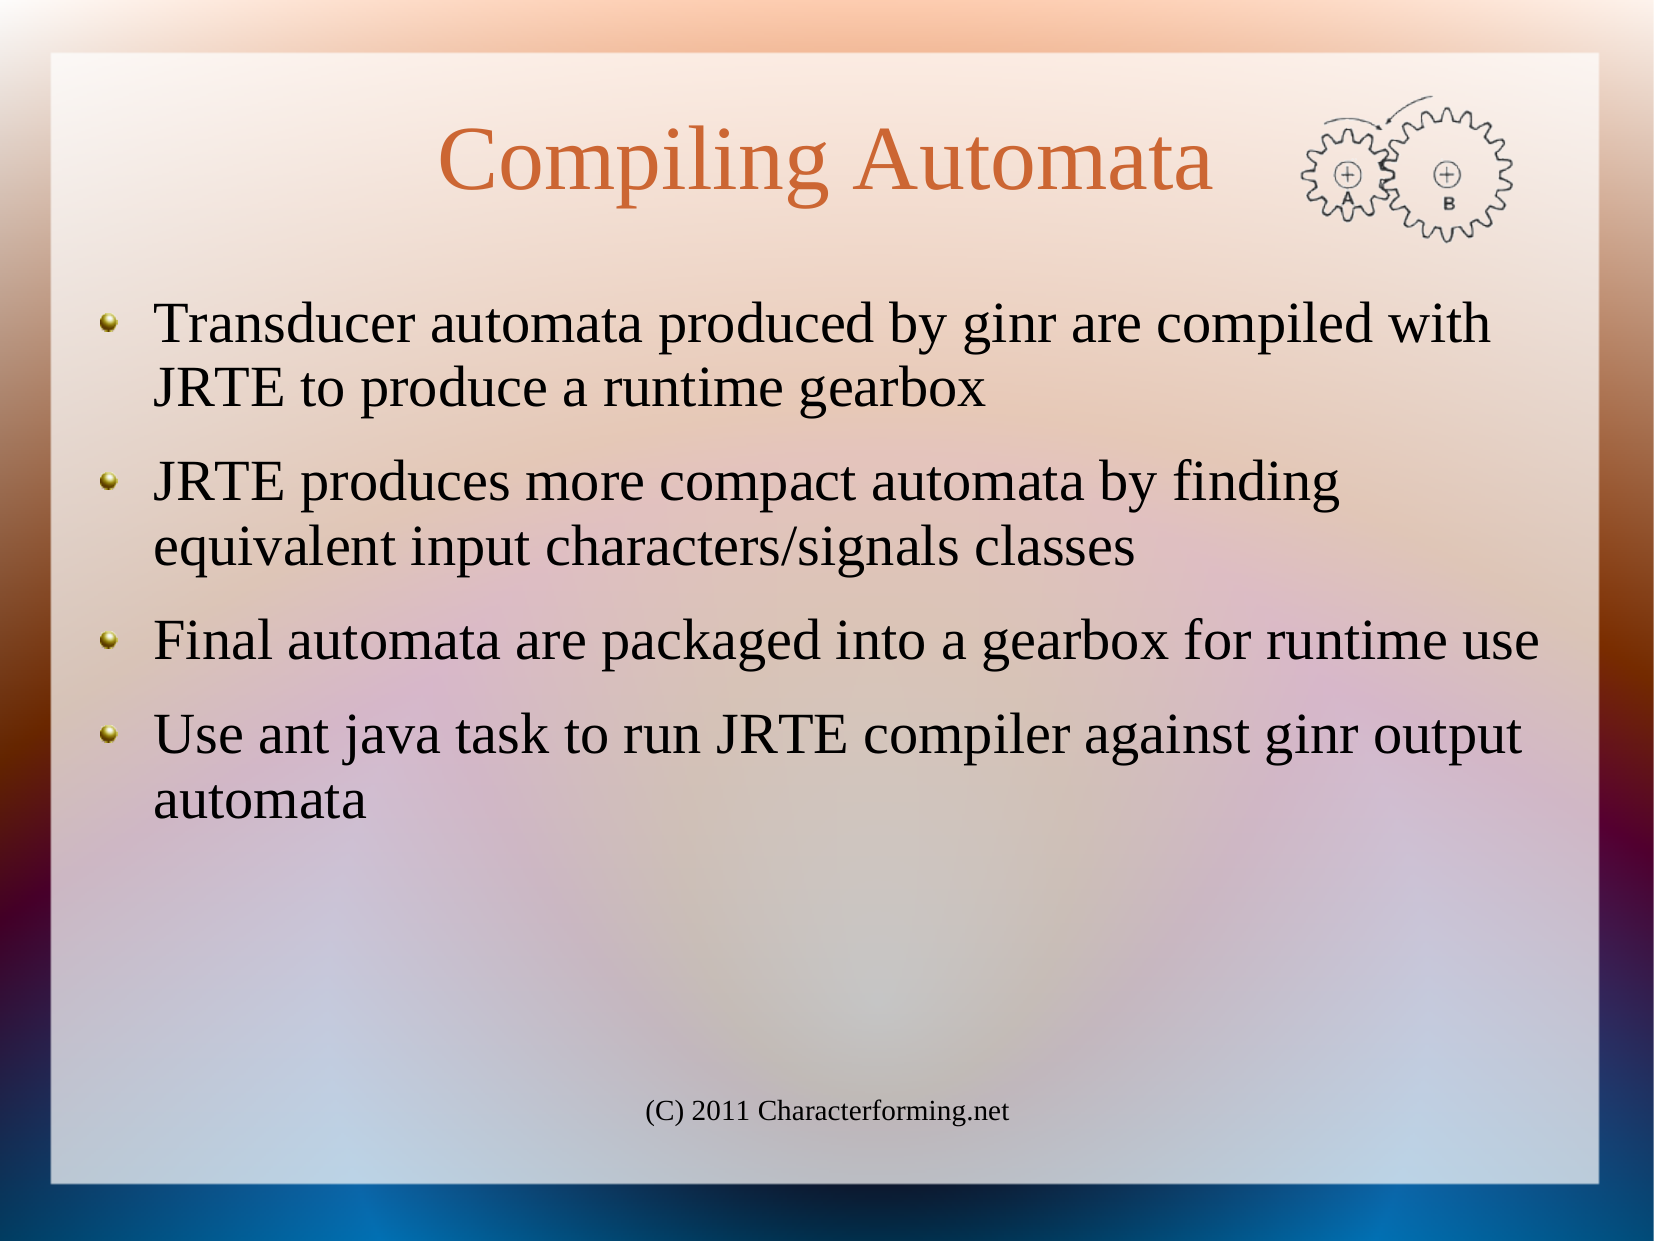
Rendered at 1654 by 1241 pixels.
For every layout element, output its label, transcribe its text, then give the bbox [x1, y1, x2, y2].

list Transducer automata produced by ginr are compiled with JRTE to produce a runtime gearbox JRTE produces more compact automata by finding equivalent input characters/signals classes Final automata are packaged into a gearbox for runtime use Use ant java task to run JRTE compiler against ginr output automata [82, 290, 1571, 1109]
picture [0, 0, 1654, 1241]
title Compiling Automata [82, 55, 1571, 263]
